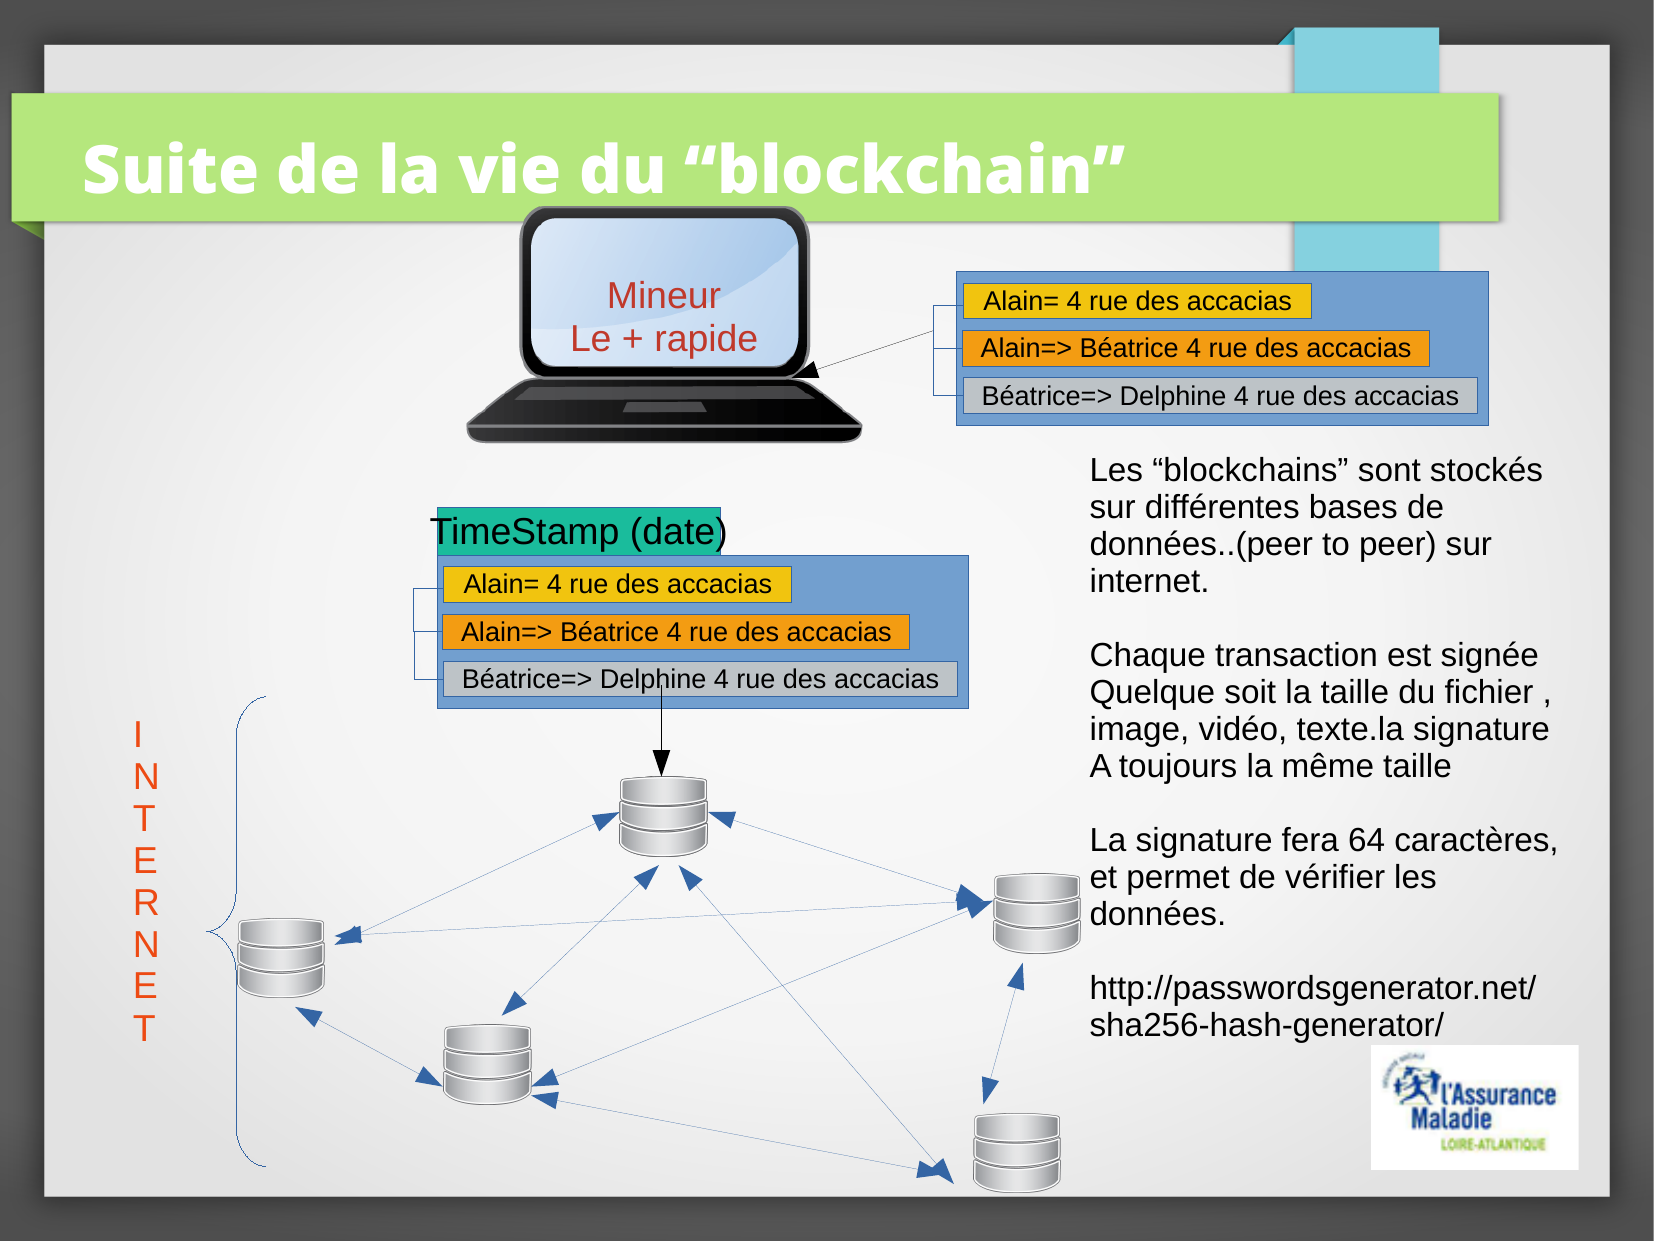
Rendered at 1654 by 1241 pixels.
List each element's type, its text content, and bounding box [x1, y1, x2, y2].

text_box [437, 680, 661, 709]
picture [0, 0, 1654, 1241]
text_box Les “blockchains” sont stockés sur différentes bases de données..(peer to peer) sur internet. Chaque transaction est signée Quelque soit la taille du fichier , image, vidéo, texte.la signature A toujours la même taille La signature fera 64 caractères, et permet de vérifier les données. http://passwordsgenerator.net/sha256-hash-generator/ [1074, 443, 1595, 1052]
text_box Béatrice=> Delphine 4 rue des accacias [443, 661, 958, 697]
text_box INTERNET [118, 705, 168, 1057]
text_box [437, 555, 969, 709]
text_box TimeStamp (date) [437, 507, 721, 556]
text_box Alain=> Béatrice 4 rue des accacias [962, 330, 1430, 367]
title Suite de la vie du “blockchain” [82, 94, 1264, 213]
text_box Béatrice=> Delphine 4 rue des accacias [963, 377, 1478, 414]
text_box Alain= 4 rue des accacias [443, 566, 792, 603]
text_box Alain= 4 rue des accacias [963, 283, 1312, 319]
text_box [956, 271, 1489, 426]
text_box Alain=> Béatrice 4 rue des accacias [442, 614, 910, 650]
